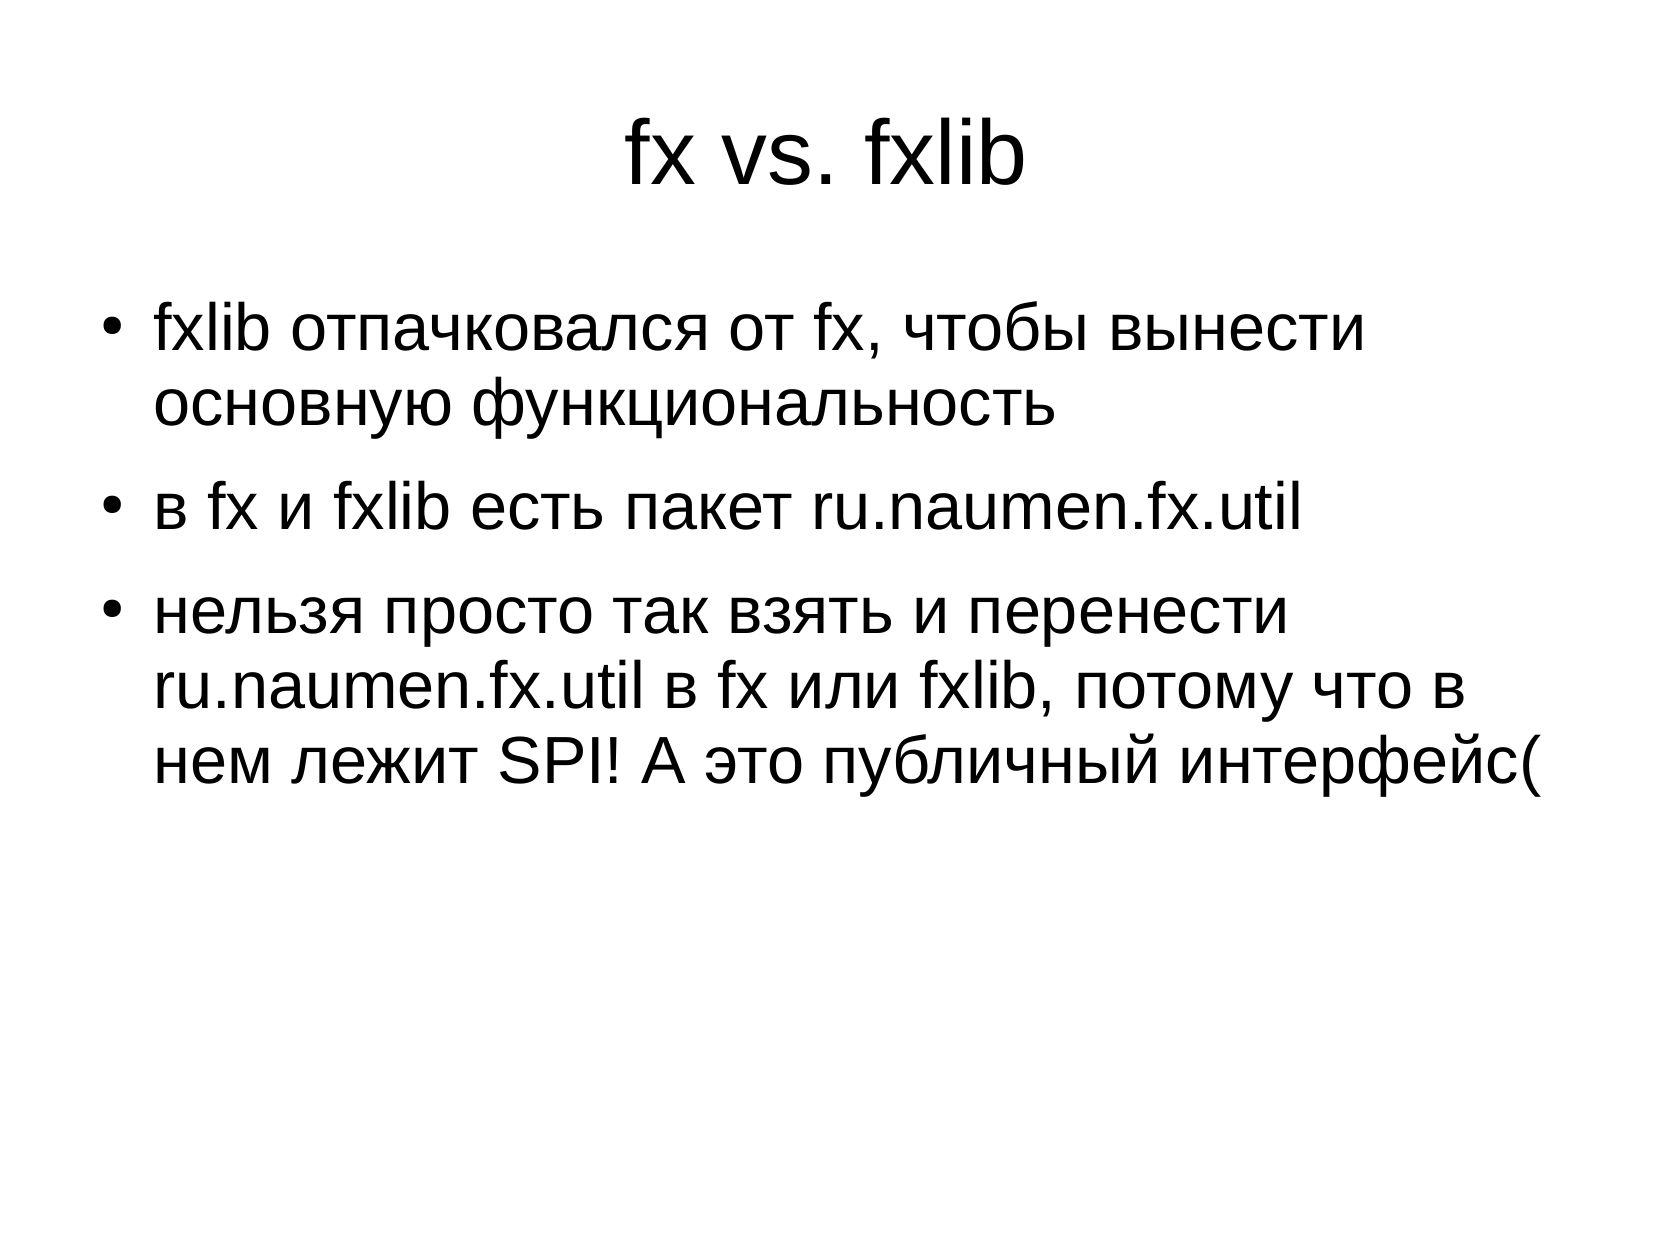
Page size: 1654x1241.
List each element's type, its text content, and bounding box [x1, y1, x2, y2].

title fx vs. fxlib [82, 49, 1571, 257]
list fxlib отпачковался от fx, чтобы вынести основную функциональность в fx и fxlib есть пакет ru.naumen.fx.util нельзя просто так взять и перенести ru.naumen.fx.util в fx или fxlib, потому что в нем лежит SPI! А это публичный интерфейс( [82, 290, 1571, 1010]
